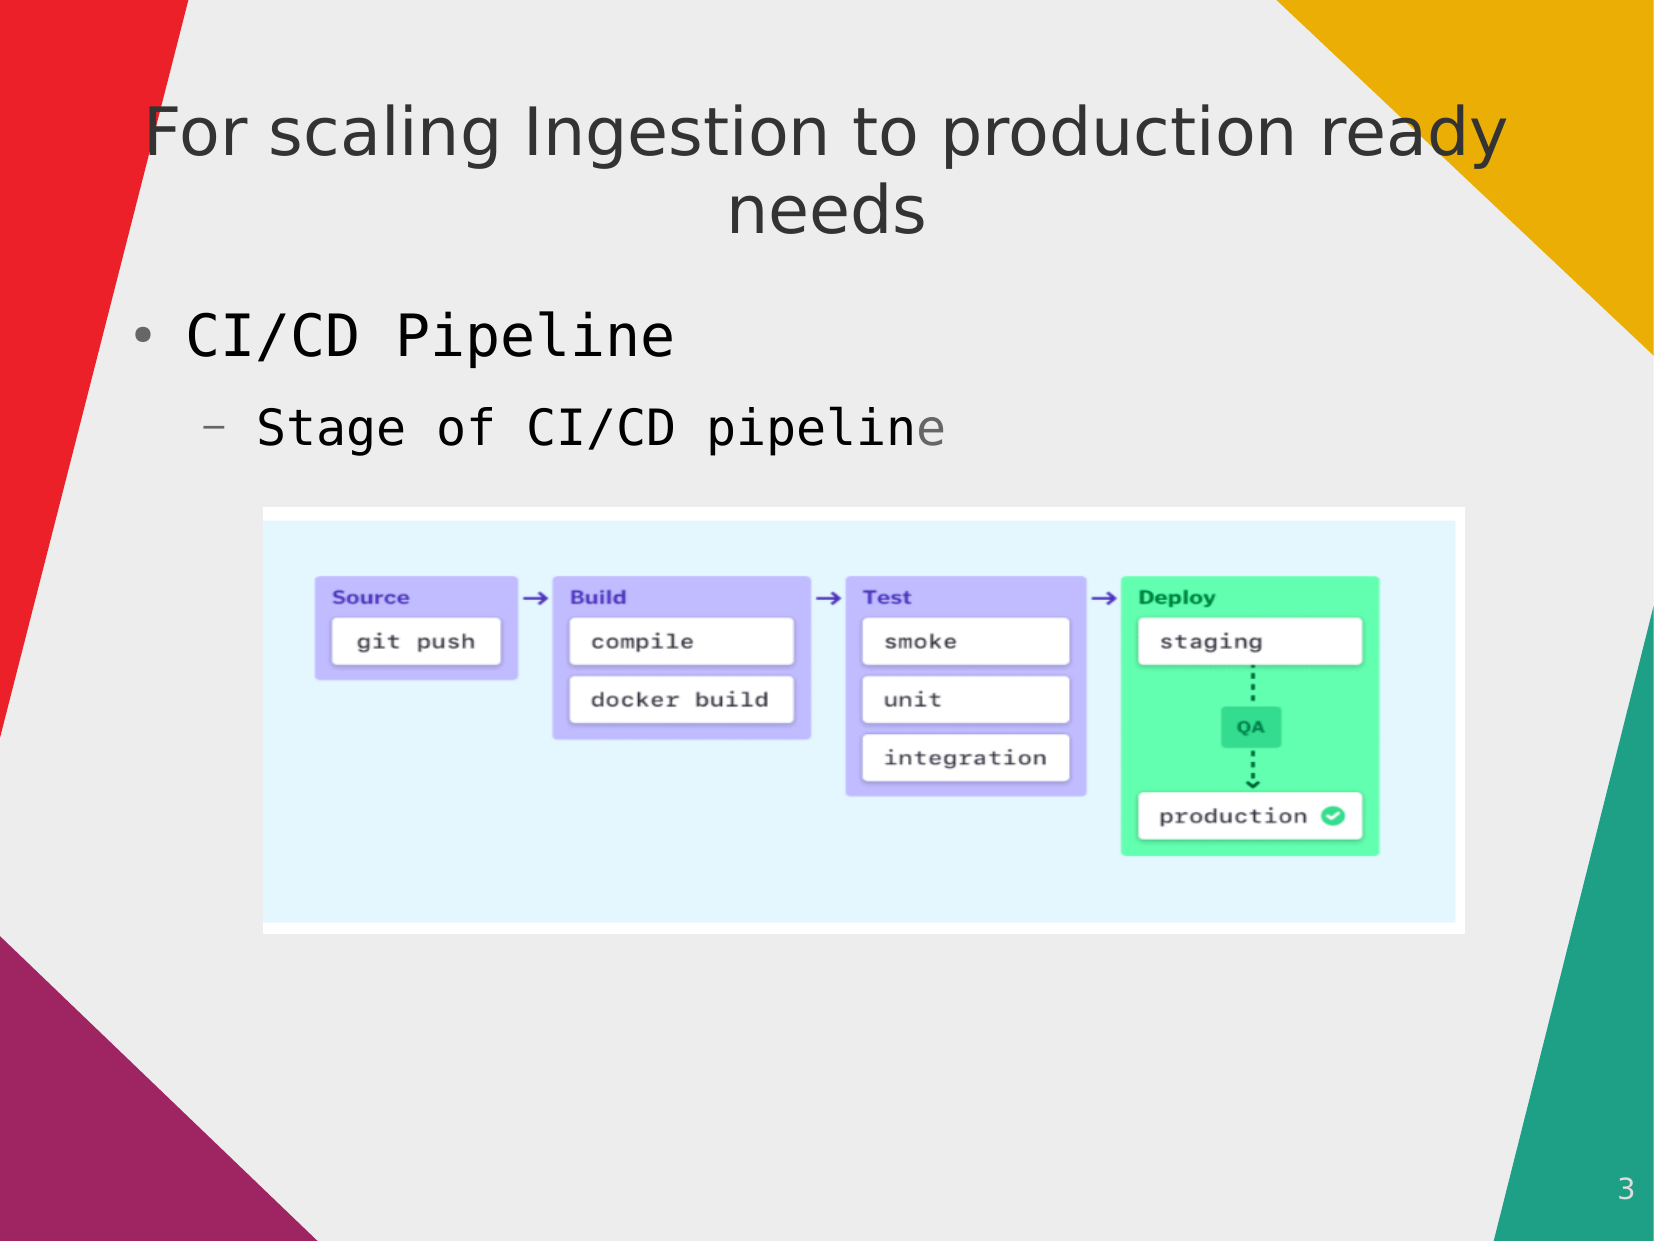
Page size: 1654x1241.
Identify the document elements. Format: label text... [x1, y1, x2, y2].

picture [263, 507, 1465, 934]
list CI/CD Pipeline Stage of CI/CD pipeline [114, 302, 1539, 1033]
title For scaling Ingestion to production ready needs [114, 73, 1539, 271]
